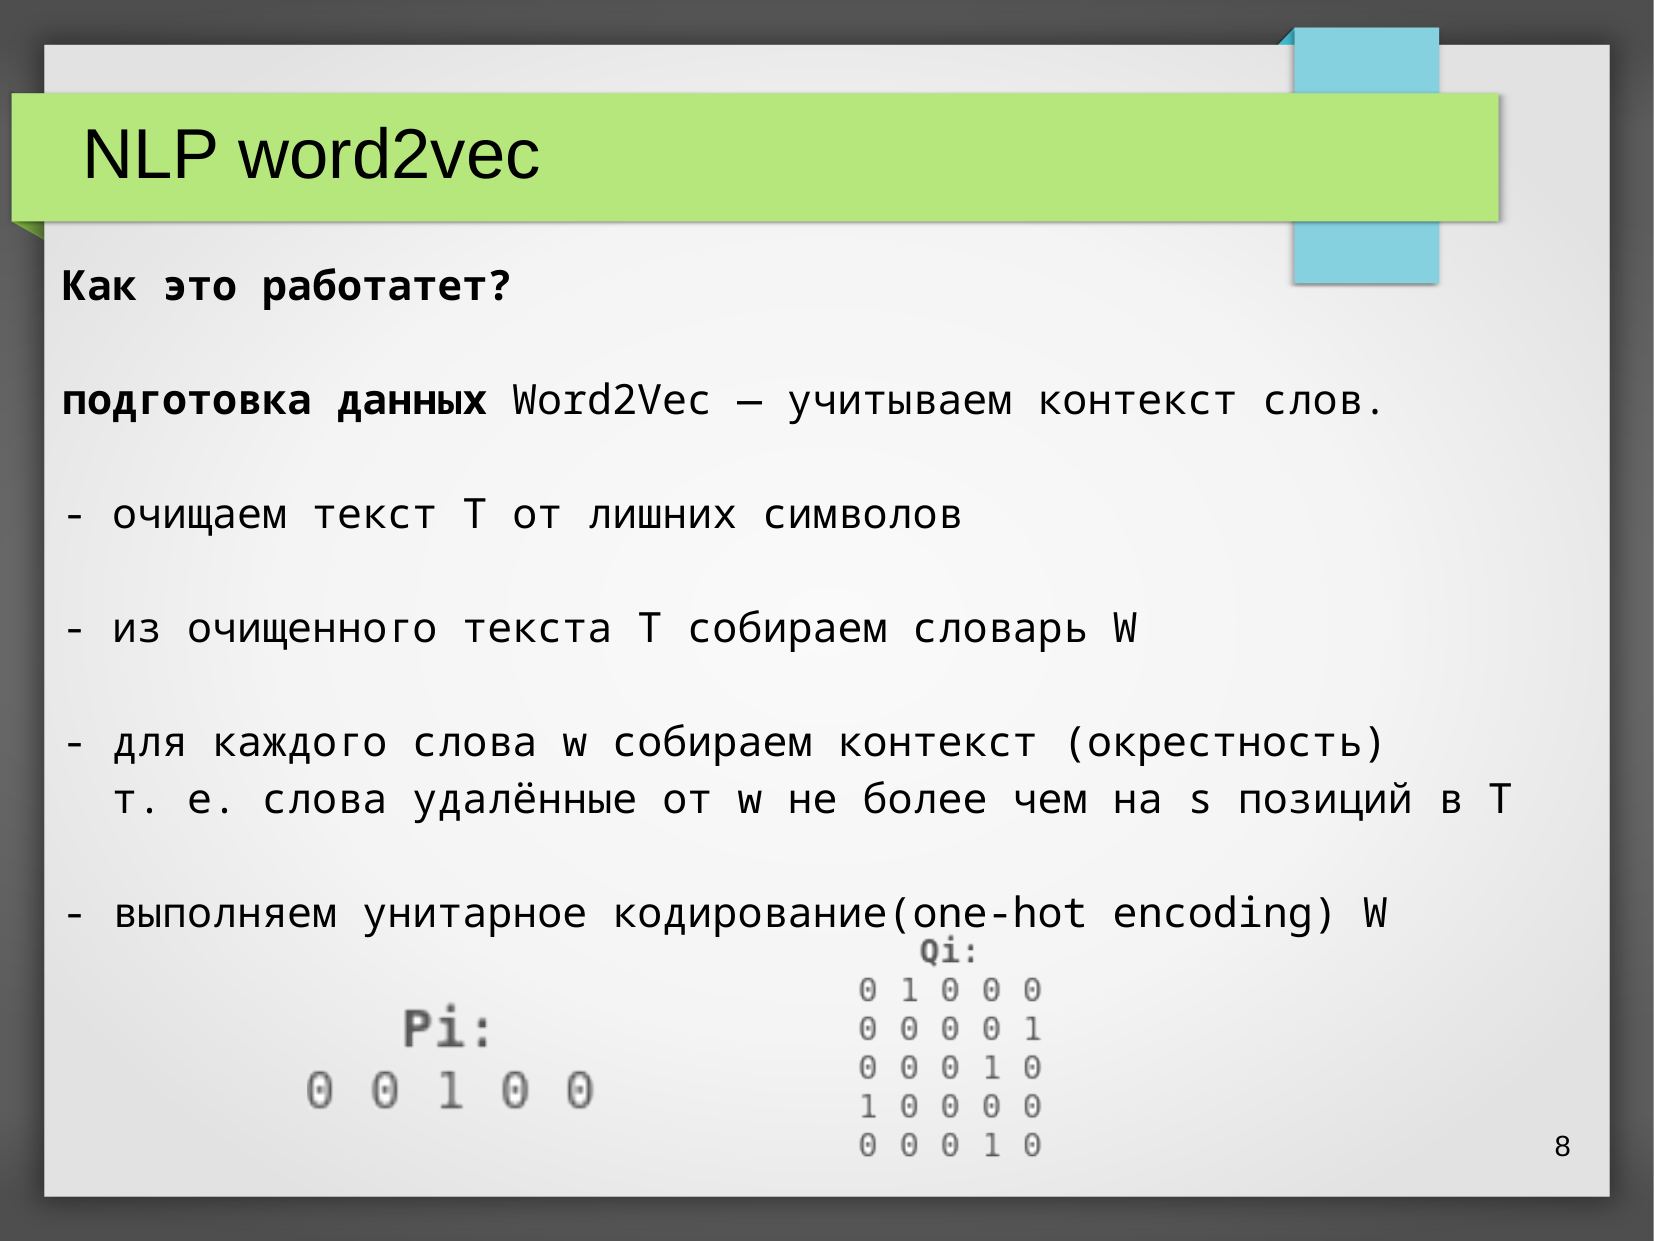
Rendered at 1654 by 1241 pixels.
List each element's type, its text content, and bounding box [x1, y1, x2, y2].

title NLP word2vec [82, 118, 1406, 189]
picture [0, 0, 1654, 1241]
text_box Как это работатет? подготовка данных Word2Vec — учитываем контекст слов. - очищаем текст T от лишних символов - из очищенного текста T собираем словарь W - для каждого слова w собираем контекст (окрестность) т. е. слова удалённые от w не более чем на s позиций в T - выполняем унитарное кодирование(one-hot encoding) W [47, 248, 1595, 927]
